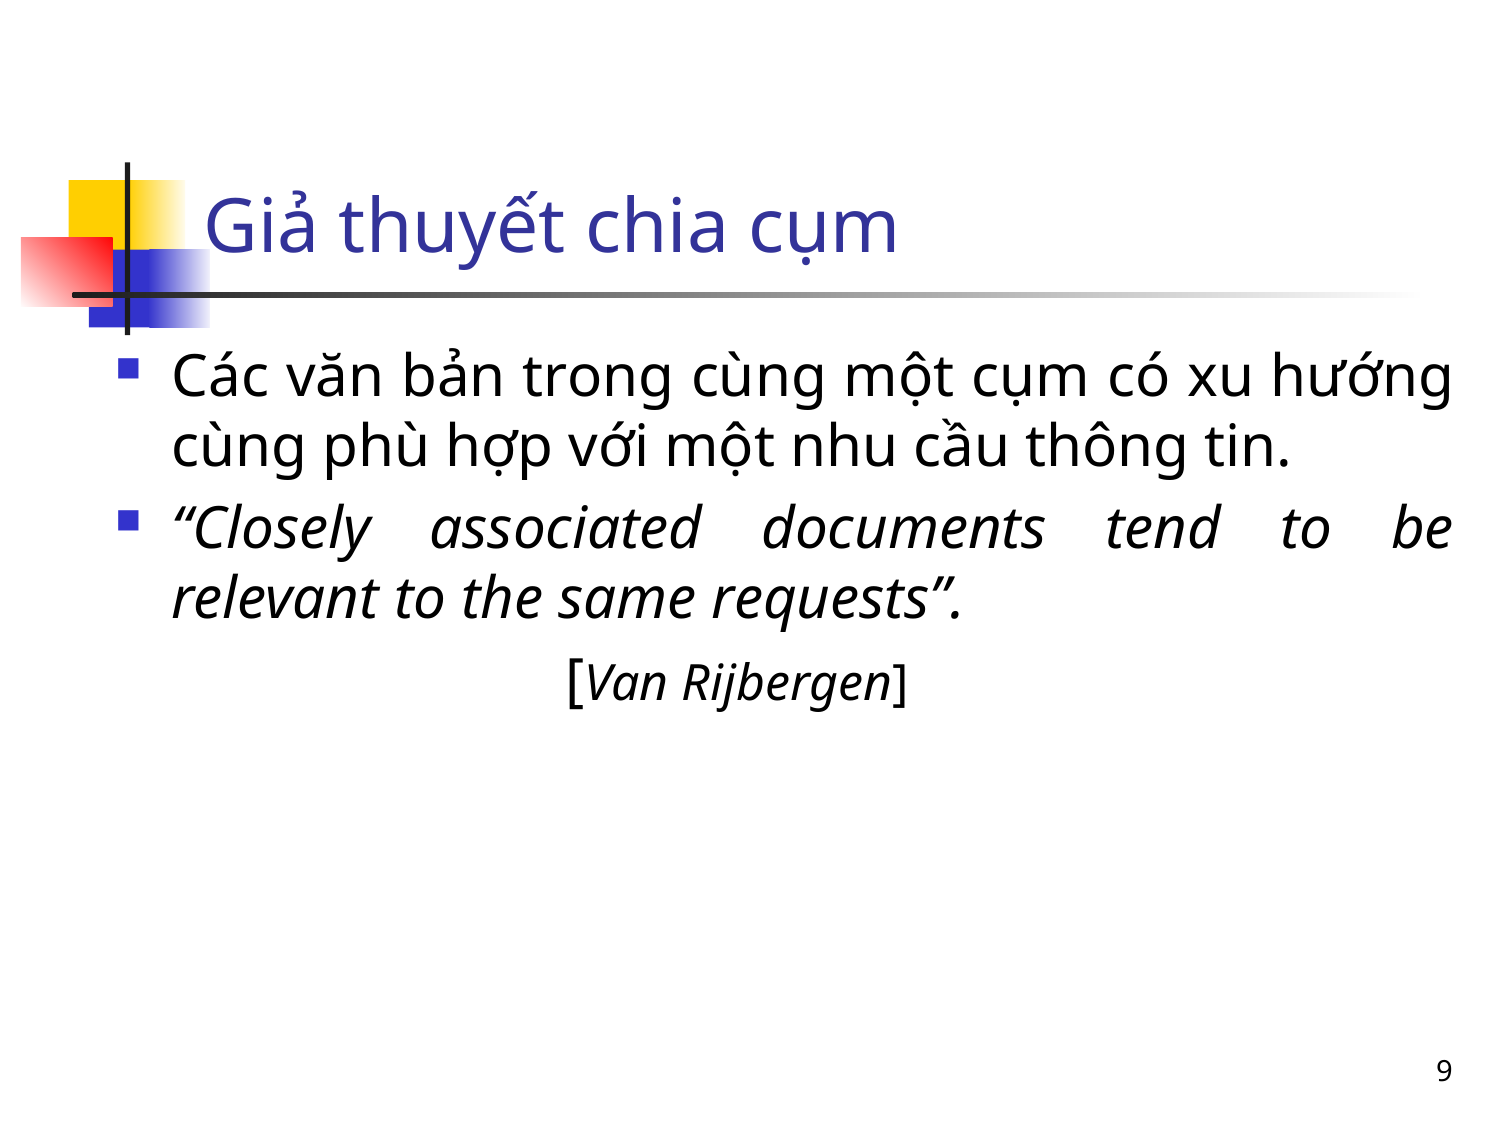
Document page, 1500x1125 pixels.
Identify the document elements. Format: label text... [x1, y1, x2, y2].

list Các văn bản trong cùng một cụm có xu hướng cùng phù hợp với một nhu cầu thông tin. “Closely associated documents tend to be relevant to the same requests”. [Van Rijbergen] [100, 331, 1469, 1006]
slide_number <number> [1155, 1024, 1468, 1100]
title Giả thuyết chia cụm [188, 35, 1468, 275]
